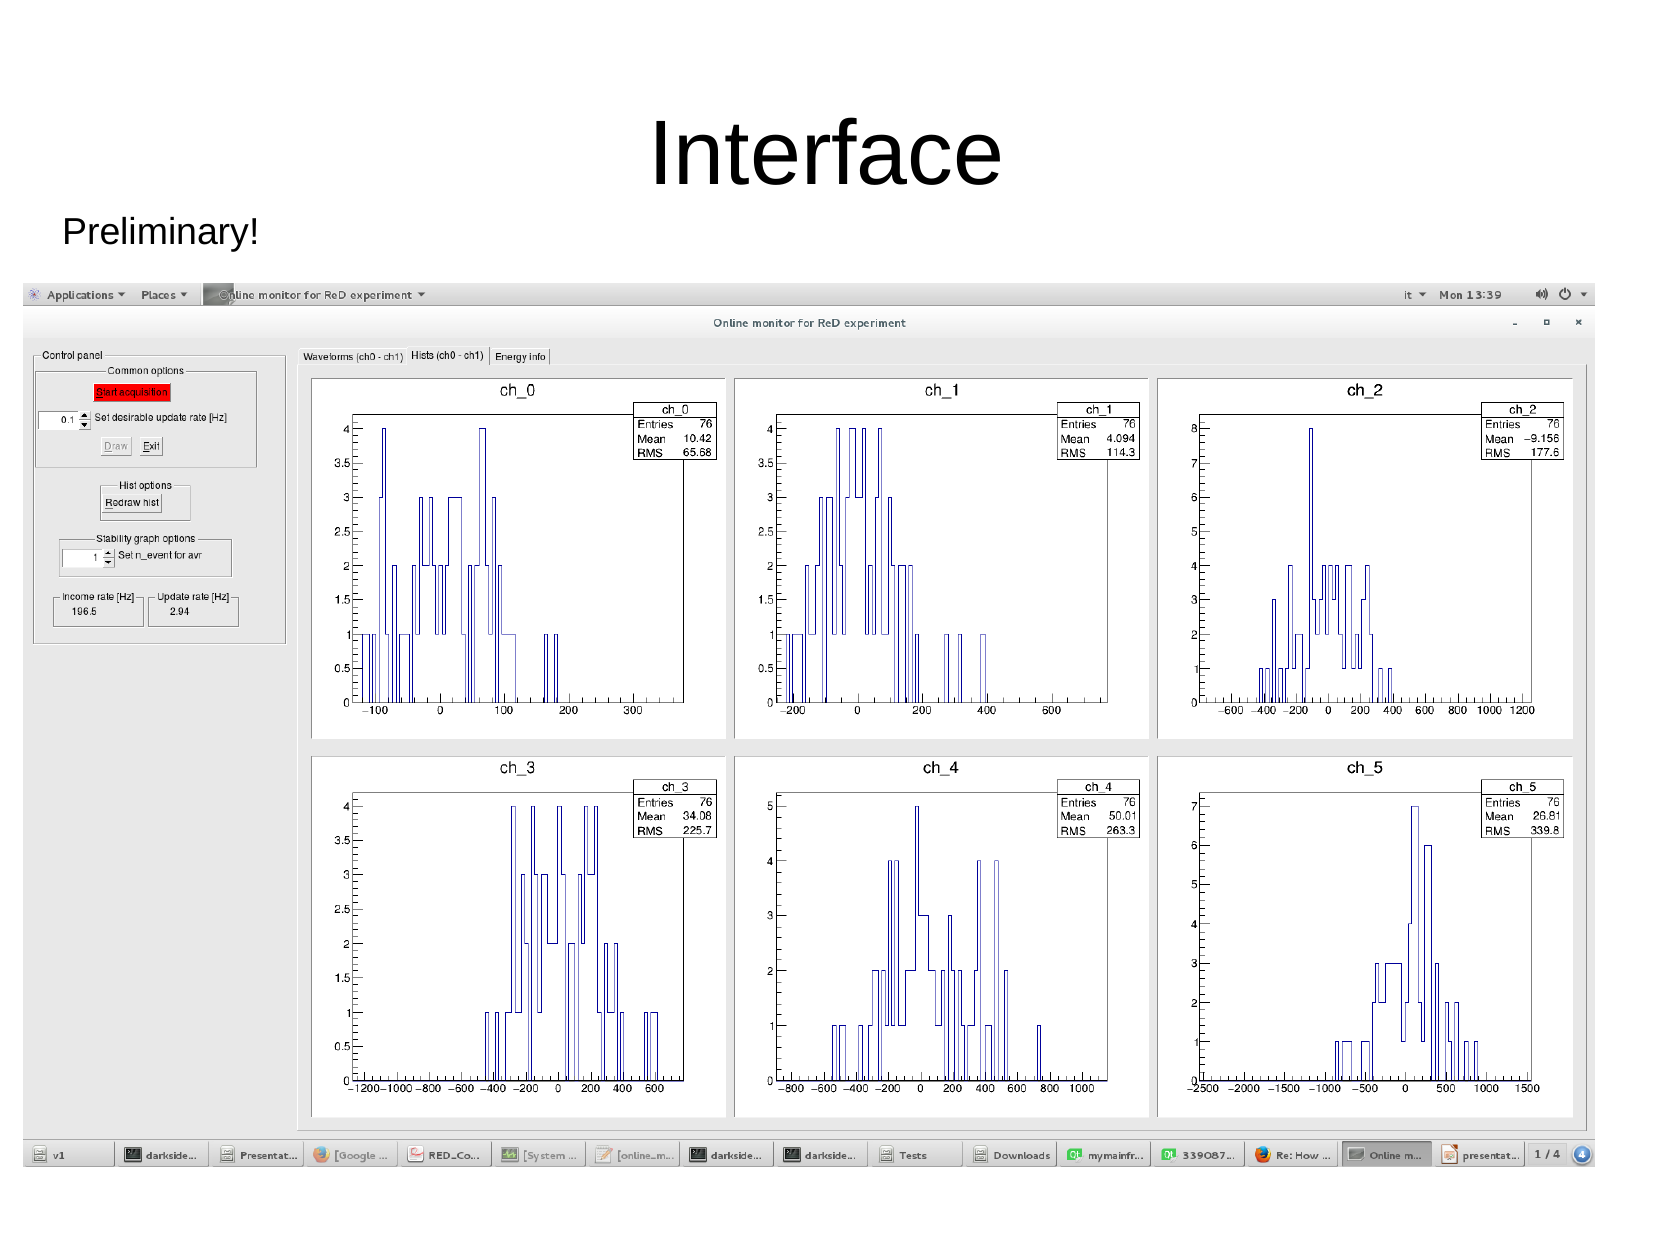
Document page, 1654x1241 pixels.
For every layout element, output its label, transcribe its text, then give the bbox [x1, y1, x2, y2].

title Interface [82, 49, 1571, 257]
picture [23, 283, 1595, 1168]
text_box Preliminary! [47, 203, 461, 260]
